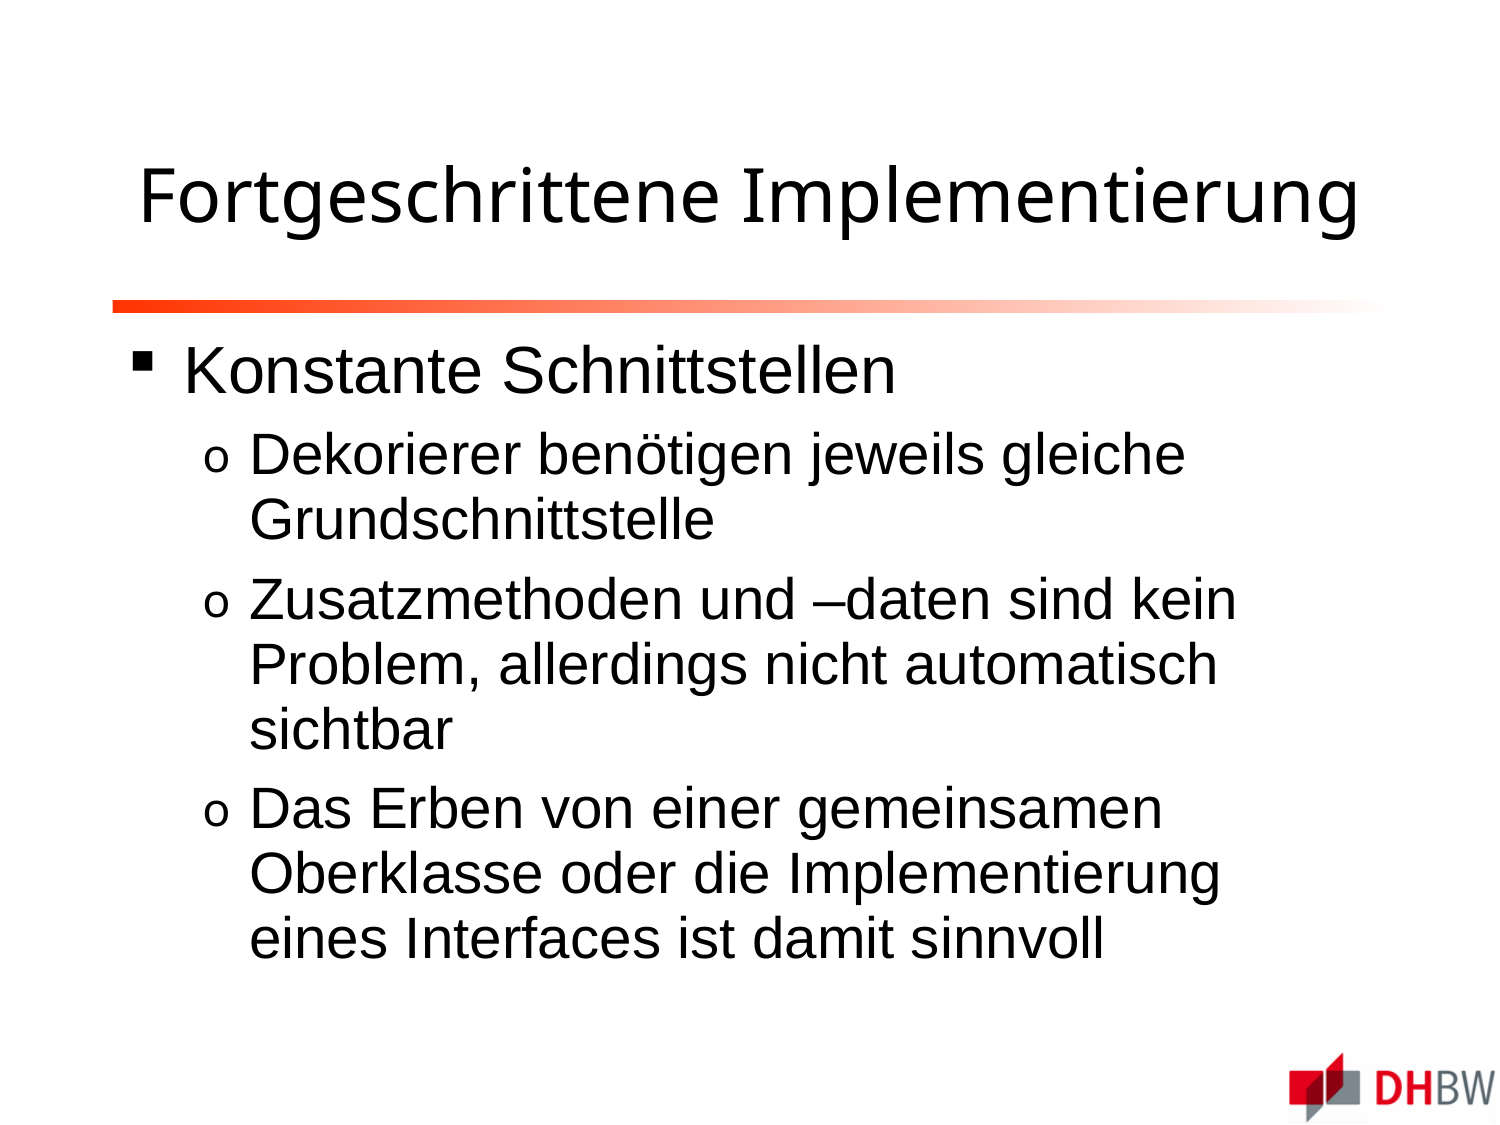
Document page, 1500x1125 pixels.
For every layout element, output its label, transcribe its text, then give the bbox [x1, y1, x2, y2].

title Fortgeschrittene Implementierung [112, 80, 1388, 308]
picture [1288, 1051, 1496, 1124]
list Konstante Schnittstellen Dekorierer benötigen jeweils gleiche Grundschnittstelle Zusatzmethoden und –daten sind kein Problem, allerdings nicht automatisch sichtbar Das Erben von einer gemeinsamen Oberklasse oder die Implementierung eines Interfaces ist damit sinnvoll [112, 324, 1388, 1051]
